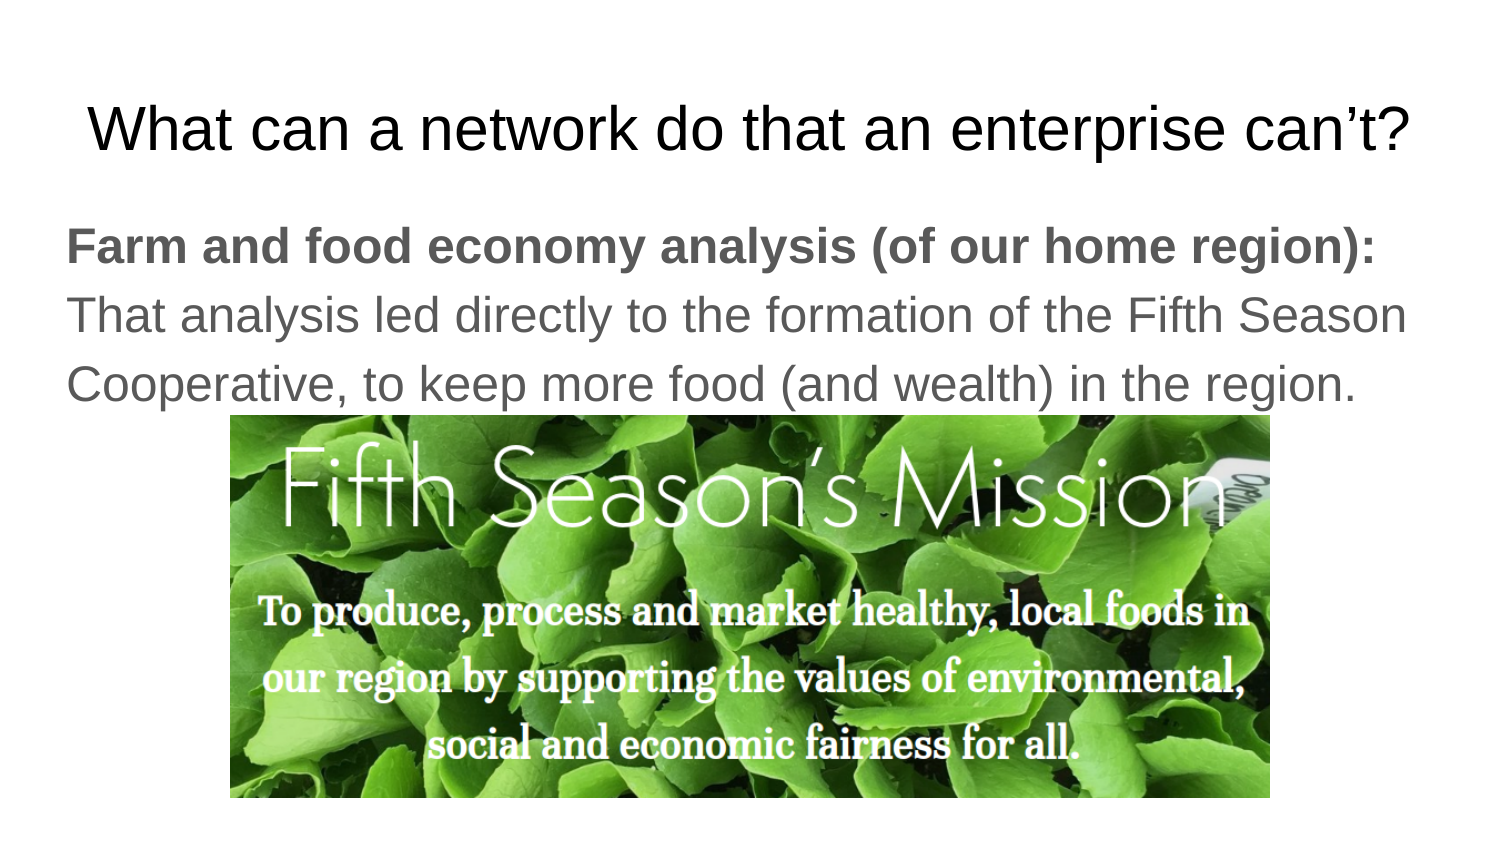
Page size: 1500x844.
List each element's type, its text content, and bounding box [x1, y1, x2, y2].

picture [230, 415, 1270, 798]
list Farm and food economy analysis (of our home region): That analysis led directly to the formation of the Fifth Season Cooperative, to keep more food (and wealth) in the region. [51, 189, 1449, 515]
title What can a network do that an enterprise can’t? [51, 72, 1449, 167]
